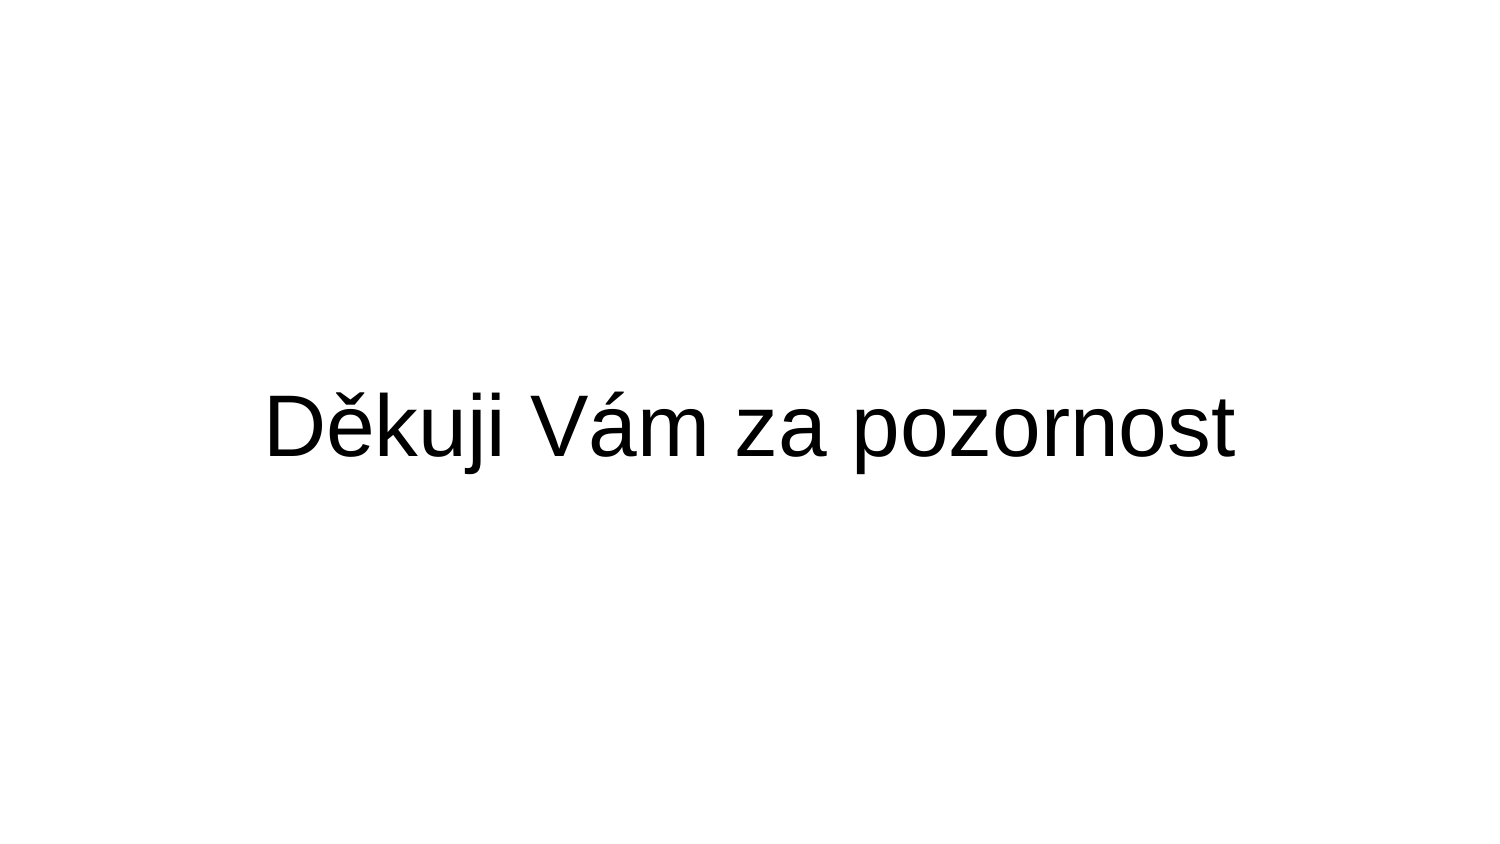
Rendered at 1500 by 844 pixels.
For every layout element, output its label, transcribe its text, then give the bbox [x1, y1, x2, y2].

title Děkuji Vám za pozornost [227, 86, 1273, 758]
